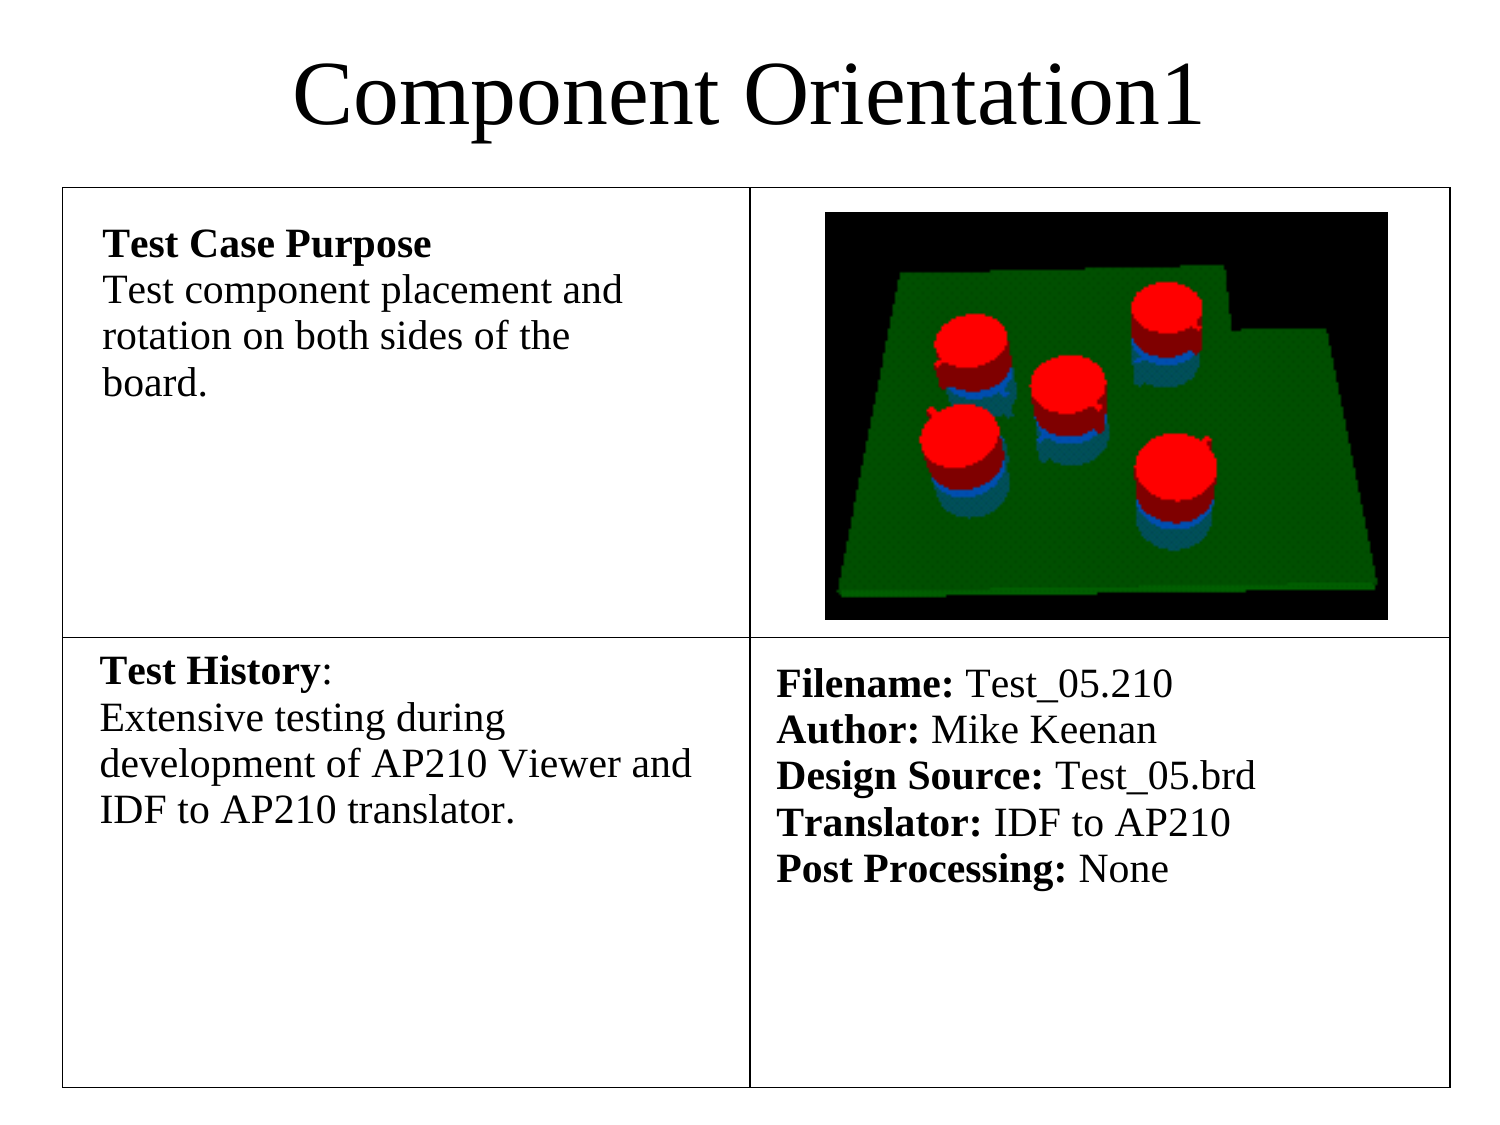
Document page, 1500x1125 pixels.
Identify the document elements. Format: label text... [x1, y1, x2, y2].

chart [825, 212, 1388, 620]
text_box Test History: Extensive testing during development of AP210 Viewer and IDF to AP210 translator. [84, 639, 726, 841]
text_box Test Case Purpose Test component placement and rotation on both sides of the board. [87, 212, 676, 413]
text_box Filename: Test_05.210 Author: Mike Keenan Design Source: Test_05.brd Translator: IDF to AP210 Post Processing: None [761, 652, 1272, 1010]
title Component Orientation1 [112, 0, 1388, 188]
